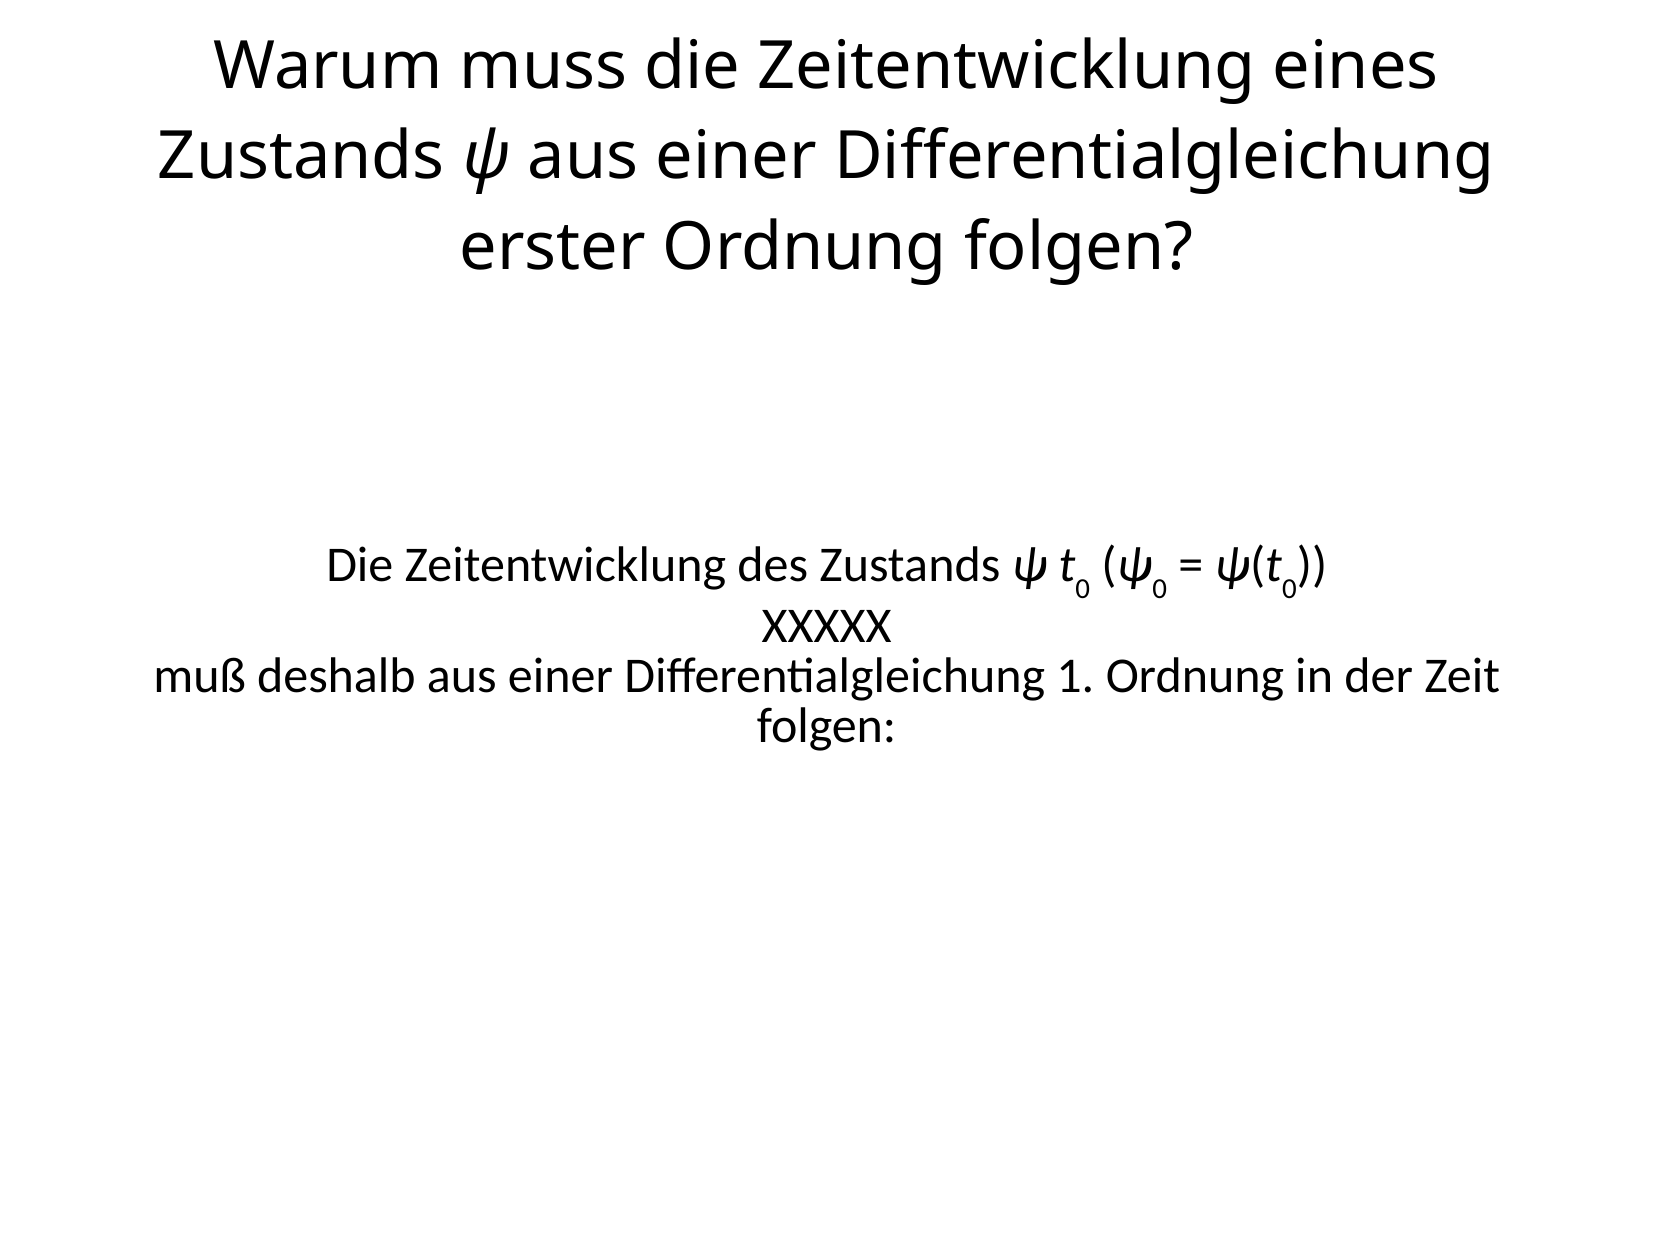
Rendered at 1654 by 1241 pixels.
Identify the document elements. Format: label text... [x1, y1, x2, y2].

title Warum muss die Zeitentwicklung eines Zustands ψ aus einer Differentialgleichung erster Ordnung folgen? [82, 19, 1571, 287]
subtitle Die Zeitentwicklung des Zustands ψ t0 (ψ0 = ψ(t0)) XXXXX muß deshalb aus einer Differentialgleichung 1. Ordnung in der Zeit folgen: [82, 290, 1571, 1010]
